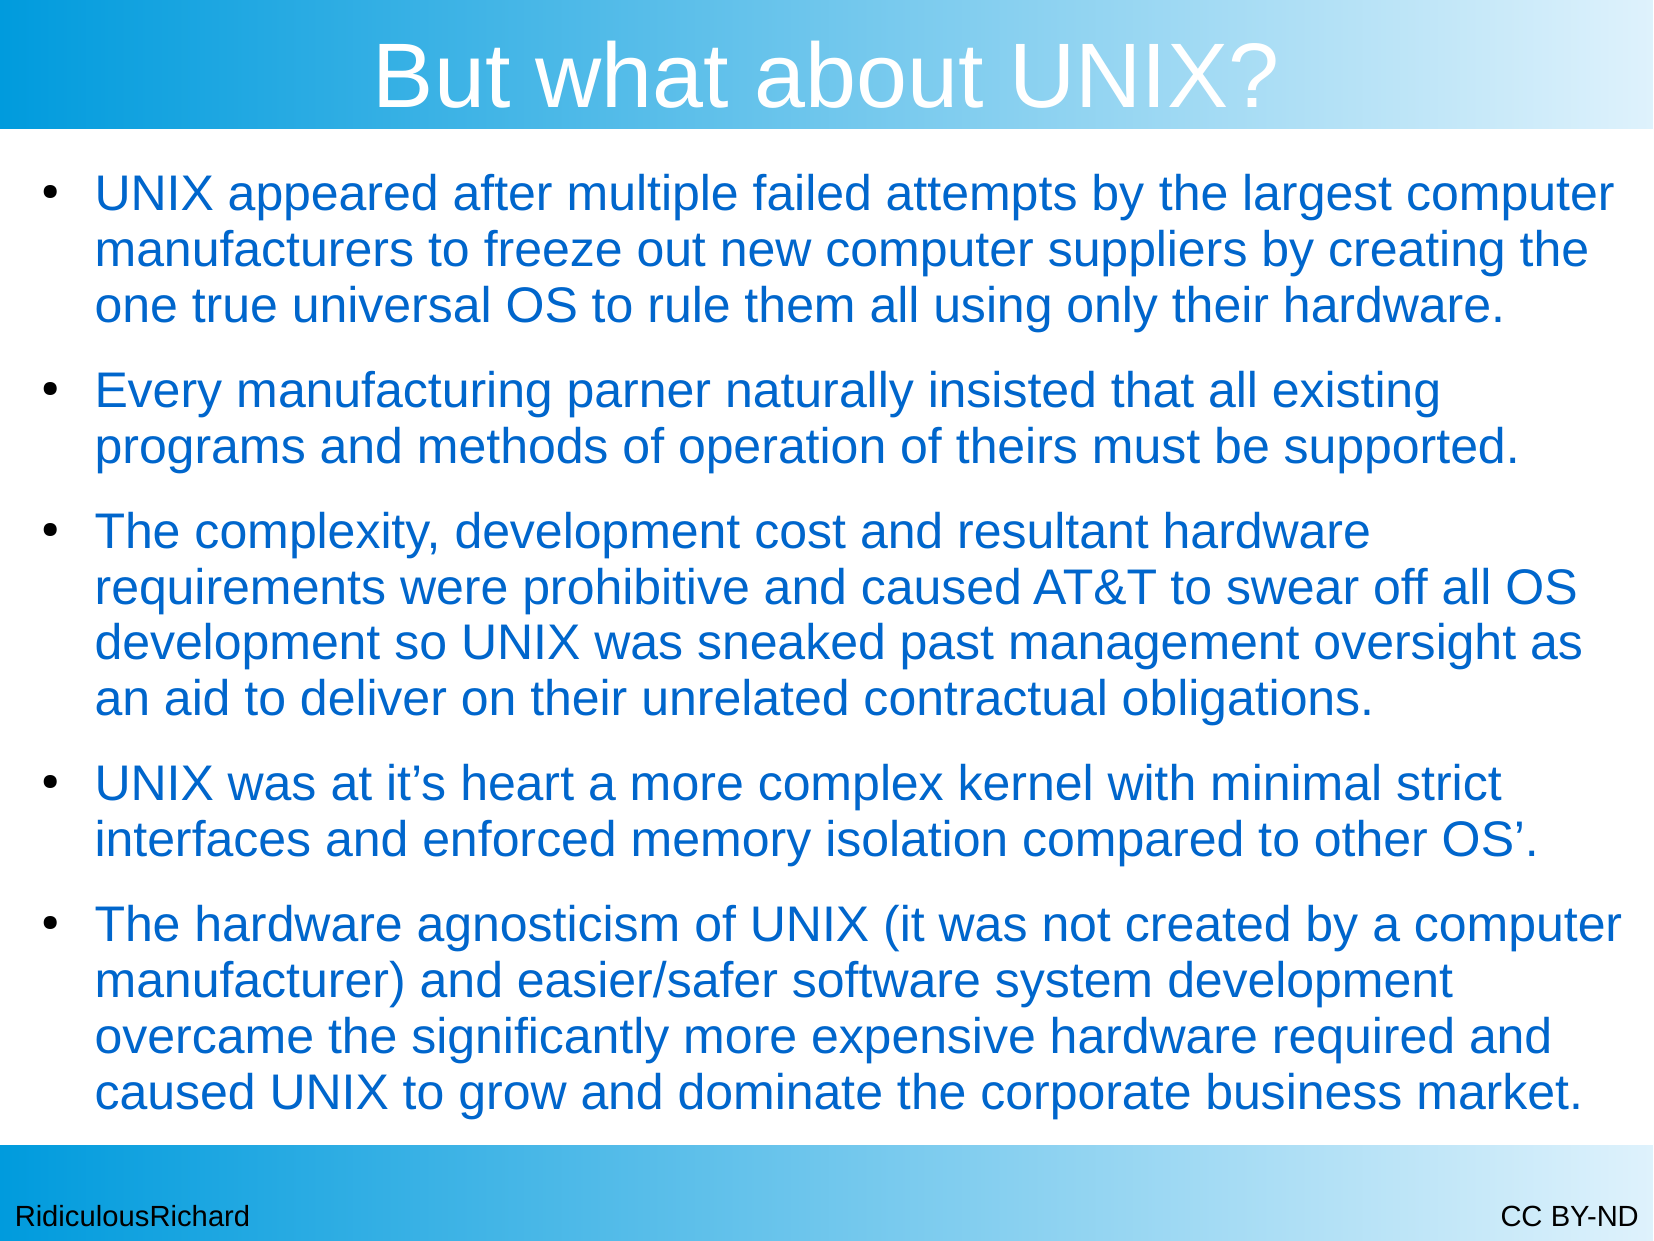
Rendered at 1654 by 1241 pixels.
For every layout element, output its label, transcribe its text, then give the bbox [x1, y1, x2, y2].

title But what about UNIX? [82, 23, 1571, 129]
list UNIX appeared after multiple failed attempts by the largest computer manufacturers to freeze out new computer suppliers by creating the one true universal OS to rule them all using only their hardware. Every manufacturing parner naturally insisted that all existing programs and methods of operation of theirs must be supported. The complexity, development cost and resultant hardware requirements were prohibitive and caused AT&T to swear off all OS development so UNIX was sneaked past management oversight as an aid to deliver on their unrelated contractual obligations. UNIX was at it’s heart a more complex kernel with minimal strict interfaces and enforced memory isolation compared to other OS’. The hardware agnosticism of UNIX (it was not created by a computer manufacturer) and easier/safer software system development overcame the significantly more expensive hardware required and caused UNIX to grow and dominate the corporate business market. [23, 165, 1630, 1123]
